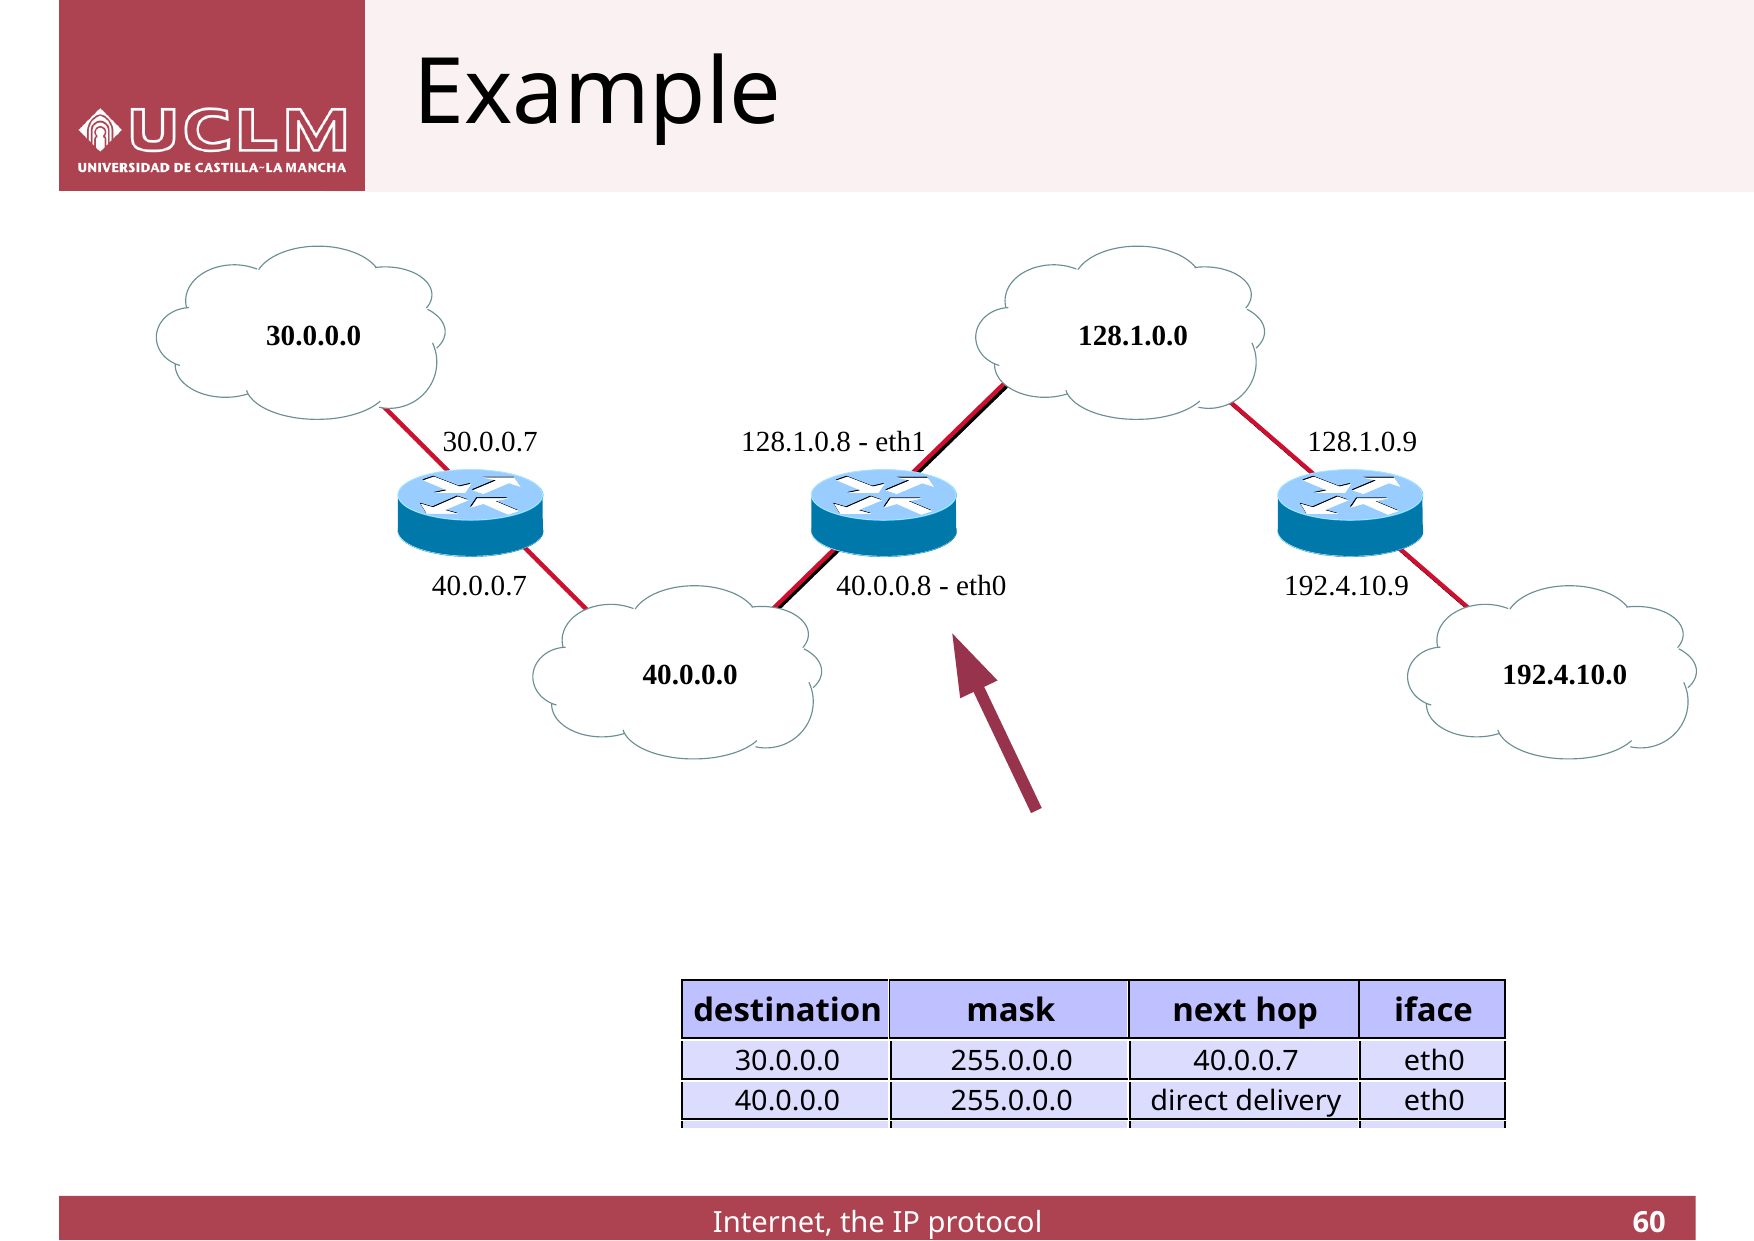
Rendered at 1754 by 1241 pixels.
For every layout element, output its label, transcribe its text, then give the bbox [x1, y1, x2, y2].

text_box 192.4.10.0 [1473, 648, 1658, 699]
text_box 40.0.0.7 [387, 558, 572, 609]
text_box [811, 469, 957, 558]
text_box [397, 469, 544, 557]
text_box 128.1.0.0 [1041, 308, 1226, 359]
text_box 40.0.0.0 [598, 648, 783, 699]
picture [154, 244, 447, 421]
picture [531, 584, 824, 761]
text_box 40.0.0.8 - eth0 [821, 558, 1022, 609]
text_box 128.1.0.9 [1270, 414, 1455, 465]
text_box 30.0.0.7 [398, 414, 583, 465]
text_box 128.1.0.8 - eth1 [726, 414, 942, 465]
picture [59, 0, 365, 191]
picture [974, 244, 1266, 421]
picture [1406, 584, 1698, 761]
text_box [1277, 469, 1424, 558]
text_box 192.4.10.9 [1254, 558, 1439, 609]
text_box 30.0.0.0 [221, 308, 406, 359]
title Example [413, 0, 1667, 198]
chart [484, 835, 1621, 1128]
